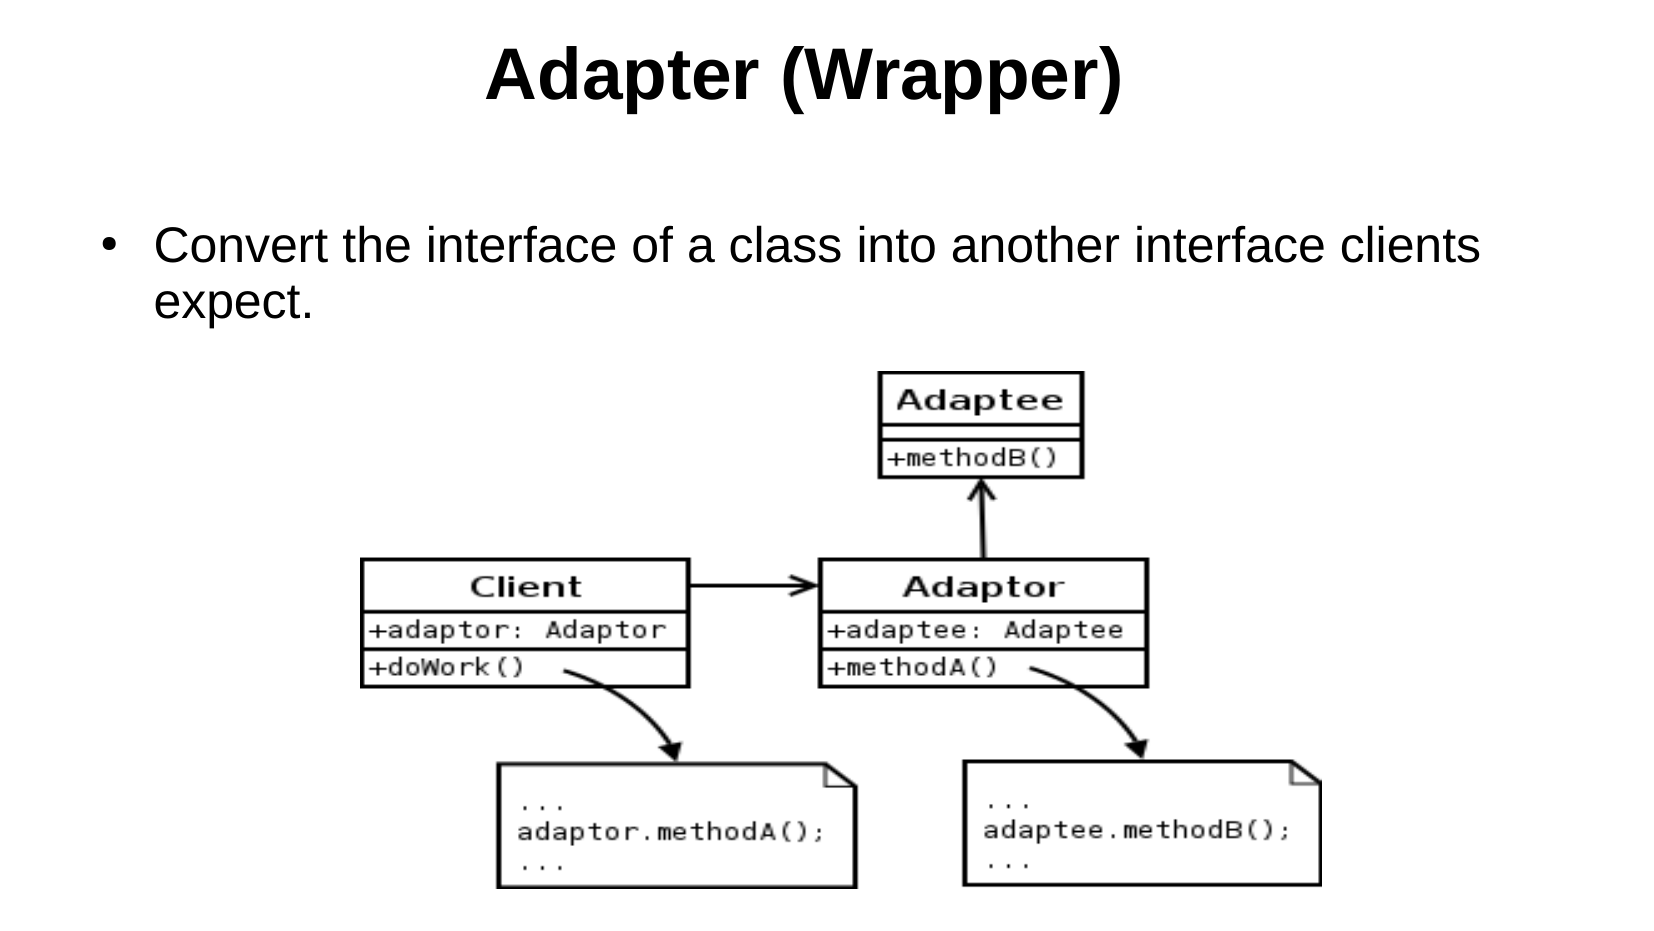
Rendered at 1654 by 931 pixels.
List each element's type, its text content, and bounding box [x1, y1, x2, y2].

picture [360, 371, 1322, 889]
title Adapter (Wrapper) [60, 33, 1549, 116]
list Convert the interface of a class into another interface clients expect. [82, 217, 1571, 758]
